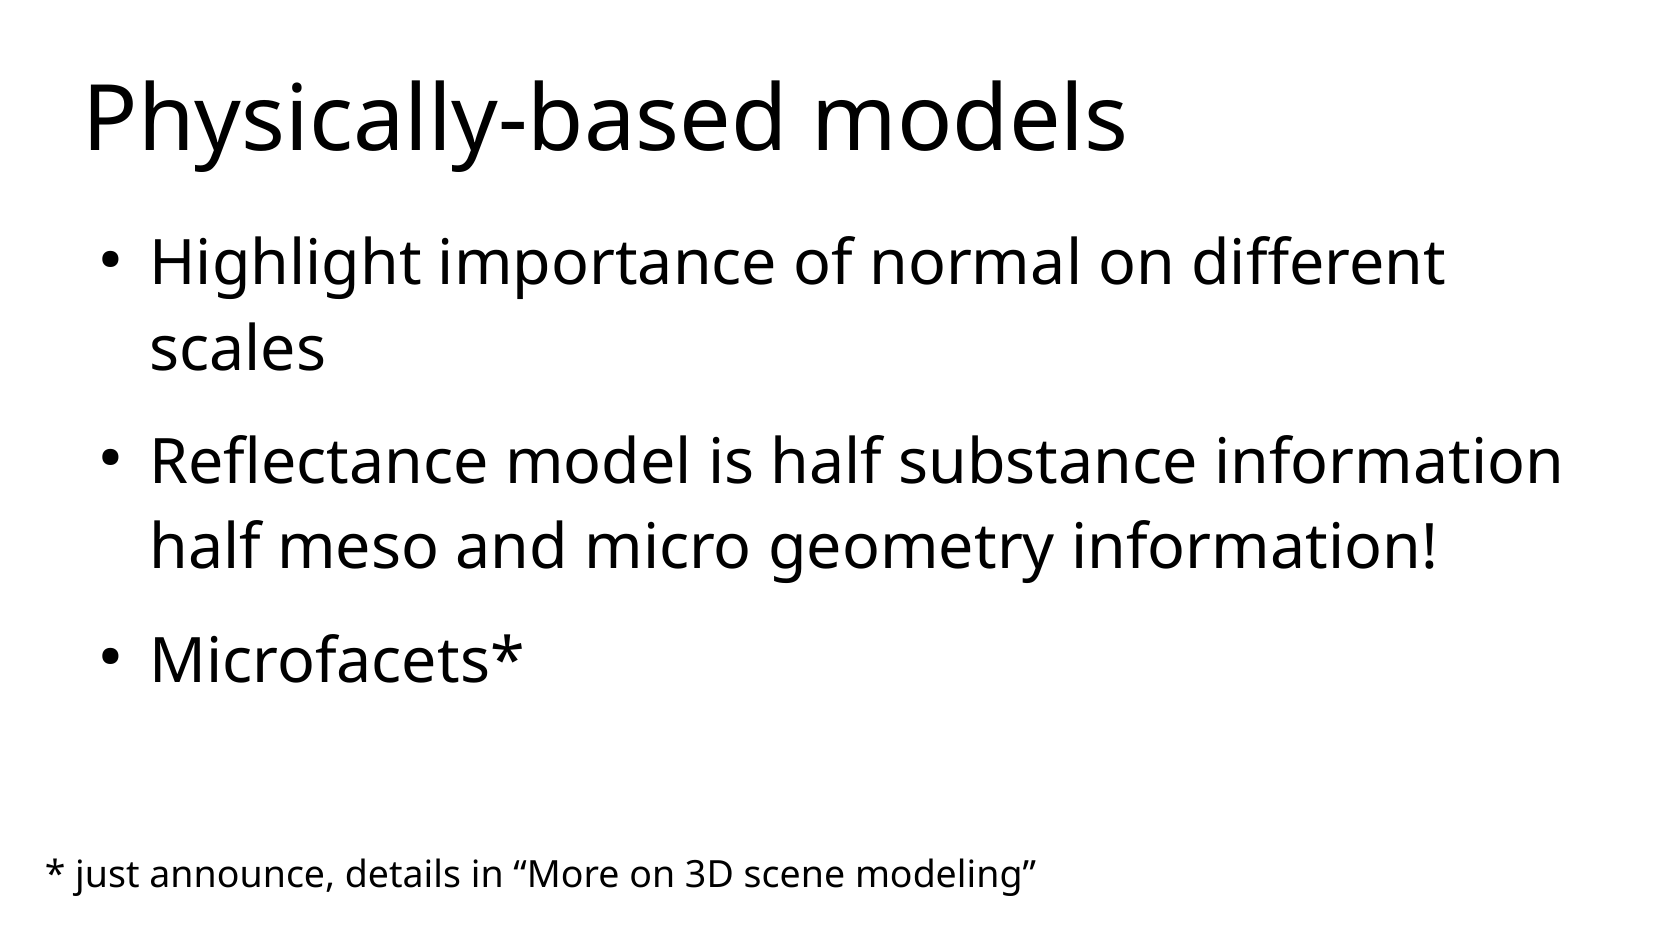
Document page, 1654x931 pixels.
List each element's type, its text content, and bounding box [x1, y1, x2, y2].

text_box * just announce, details in “More on 3D scene modeling” [30, 840, 1621, 902]
list Highlight importance of normal on different scales Reflectance model is half substance information half meso and micro geometry information! Microfacets* [82, 217, 1571, 758]
title Physically-based models [82, 37, 1571, 193]
